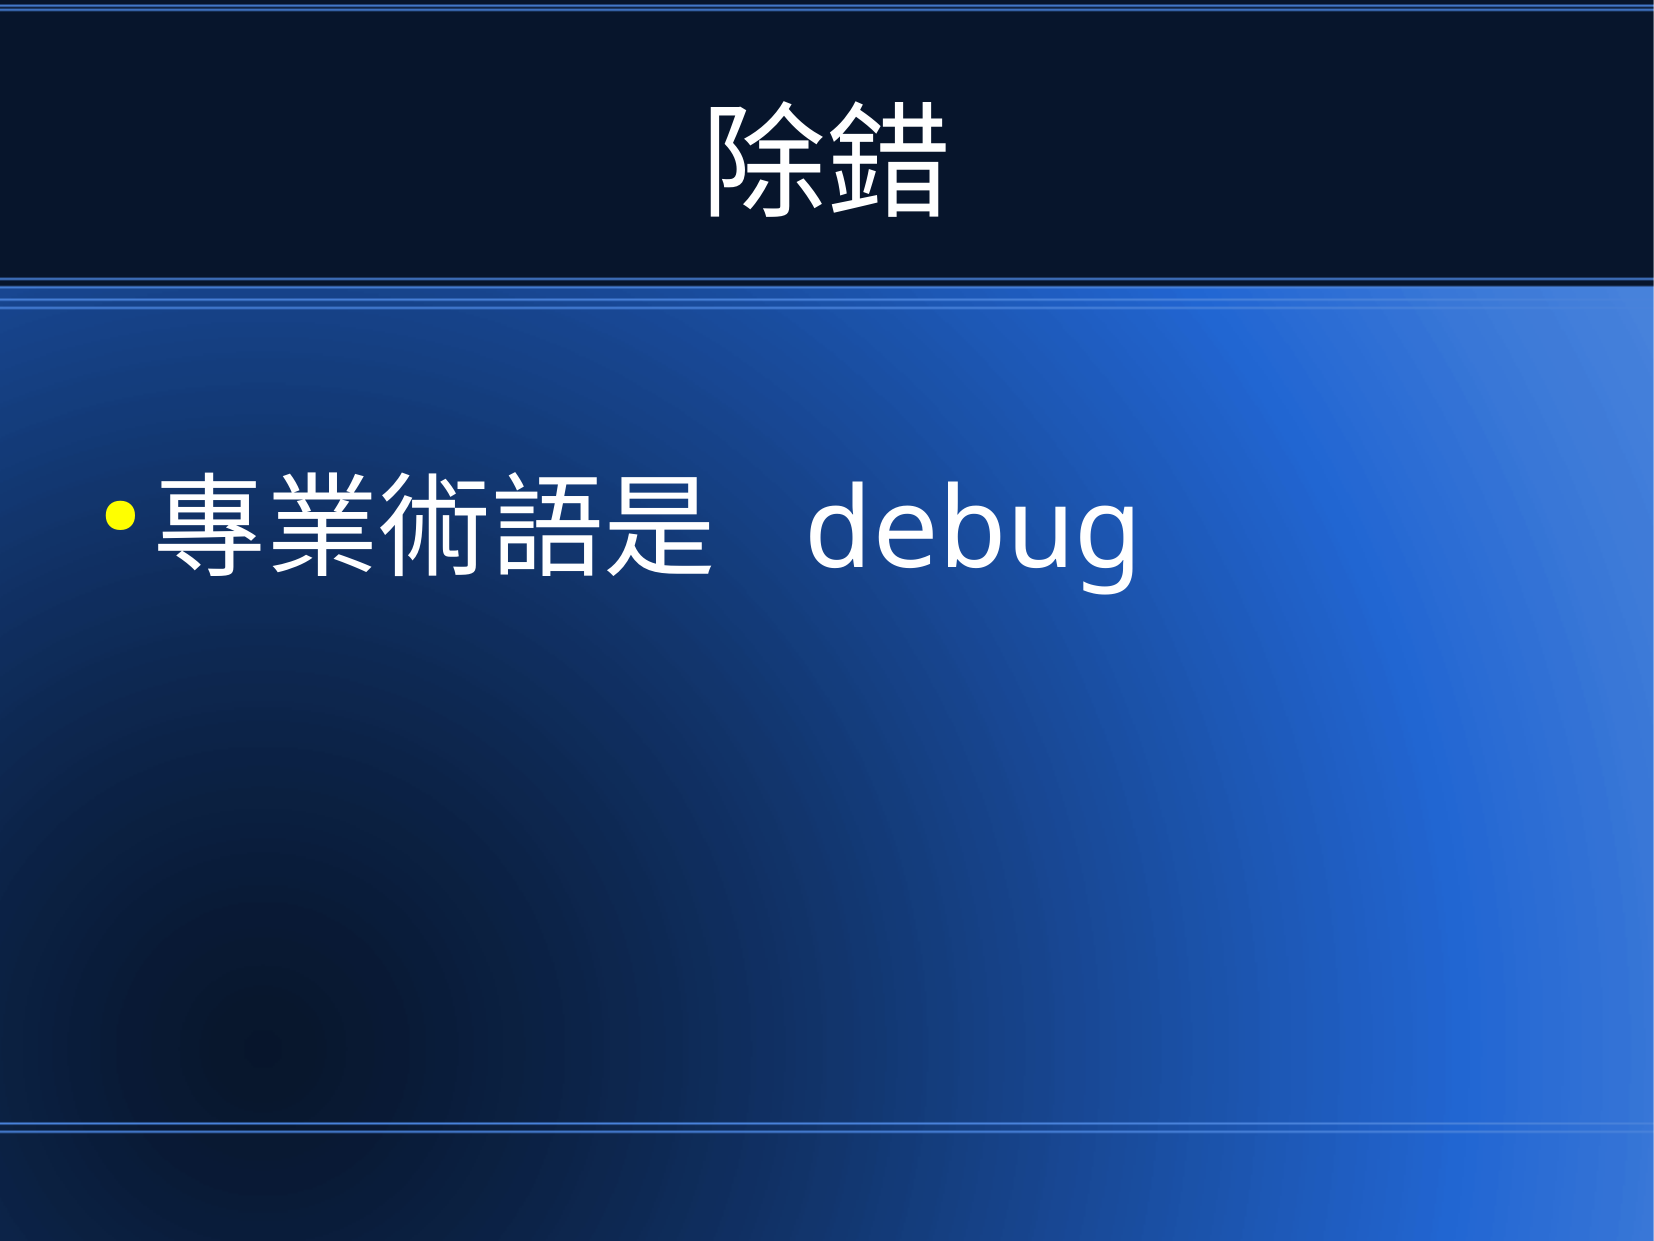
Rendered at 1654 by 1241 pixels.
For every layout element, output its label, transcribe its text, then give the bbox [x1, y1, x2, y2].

title 除錯 [82, 49, 1571, 257]
list 專業術語是 debug [82, 355, 1571, 1241]
picture [0, 0, 1654, 1241]
